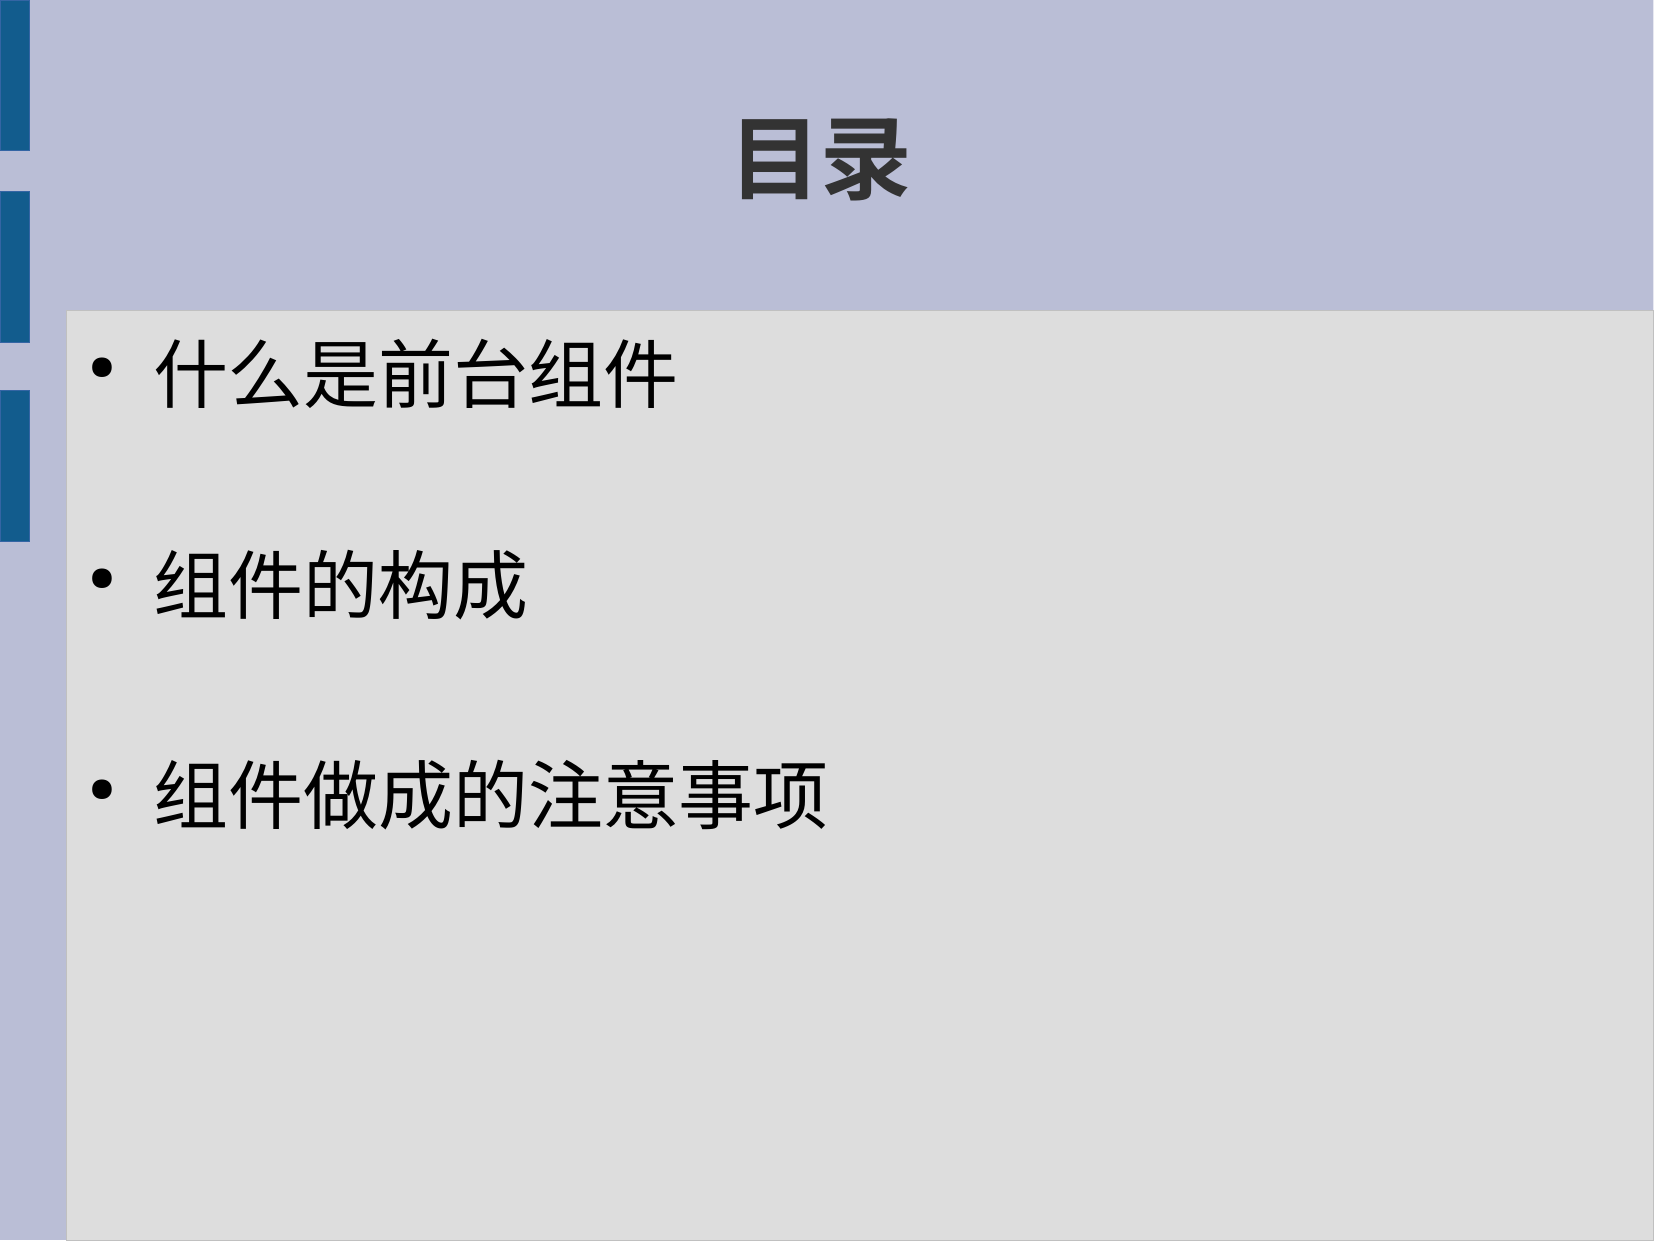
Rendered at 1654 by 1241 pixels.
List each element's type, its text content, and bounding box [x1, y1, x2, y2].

subtitle 什么是前台组件 组件的构成 组件做成的注意事项 [88, 337, 1577, 1090]
title 目录 [76, 88, 1565, 217]
